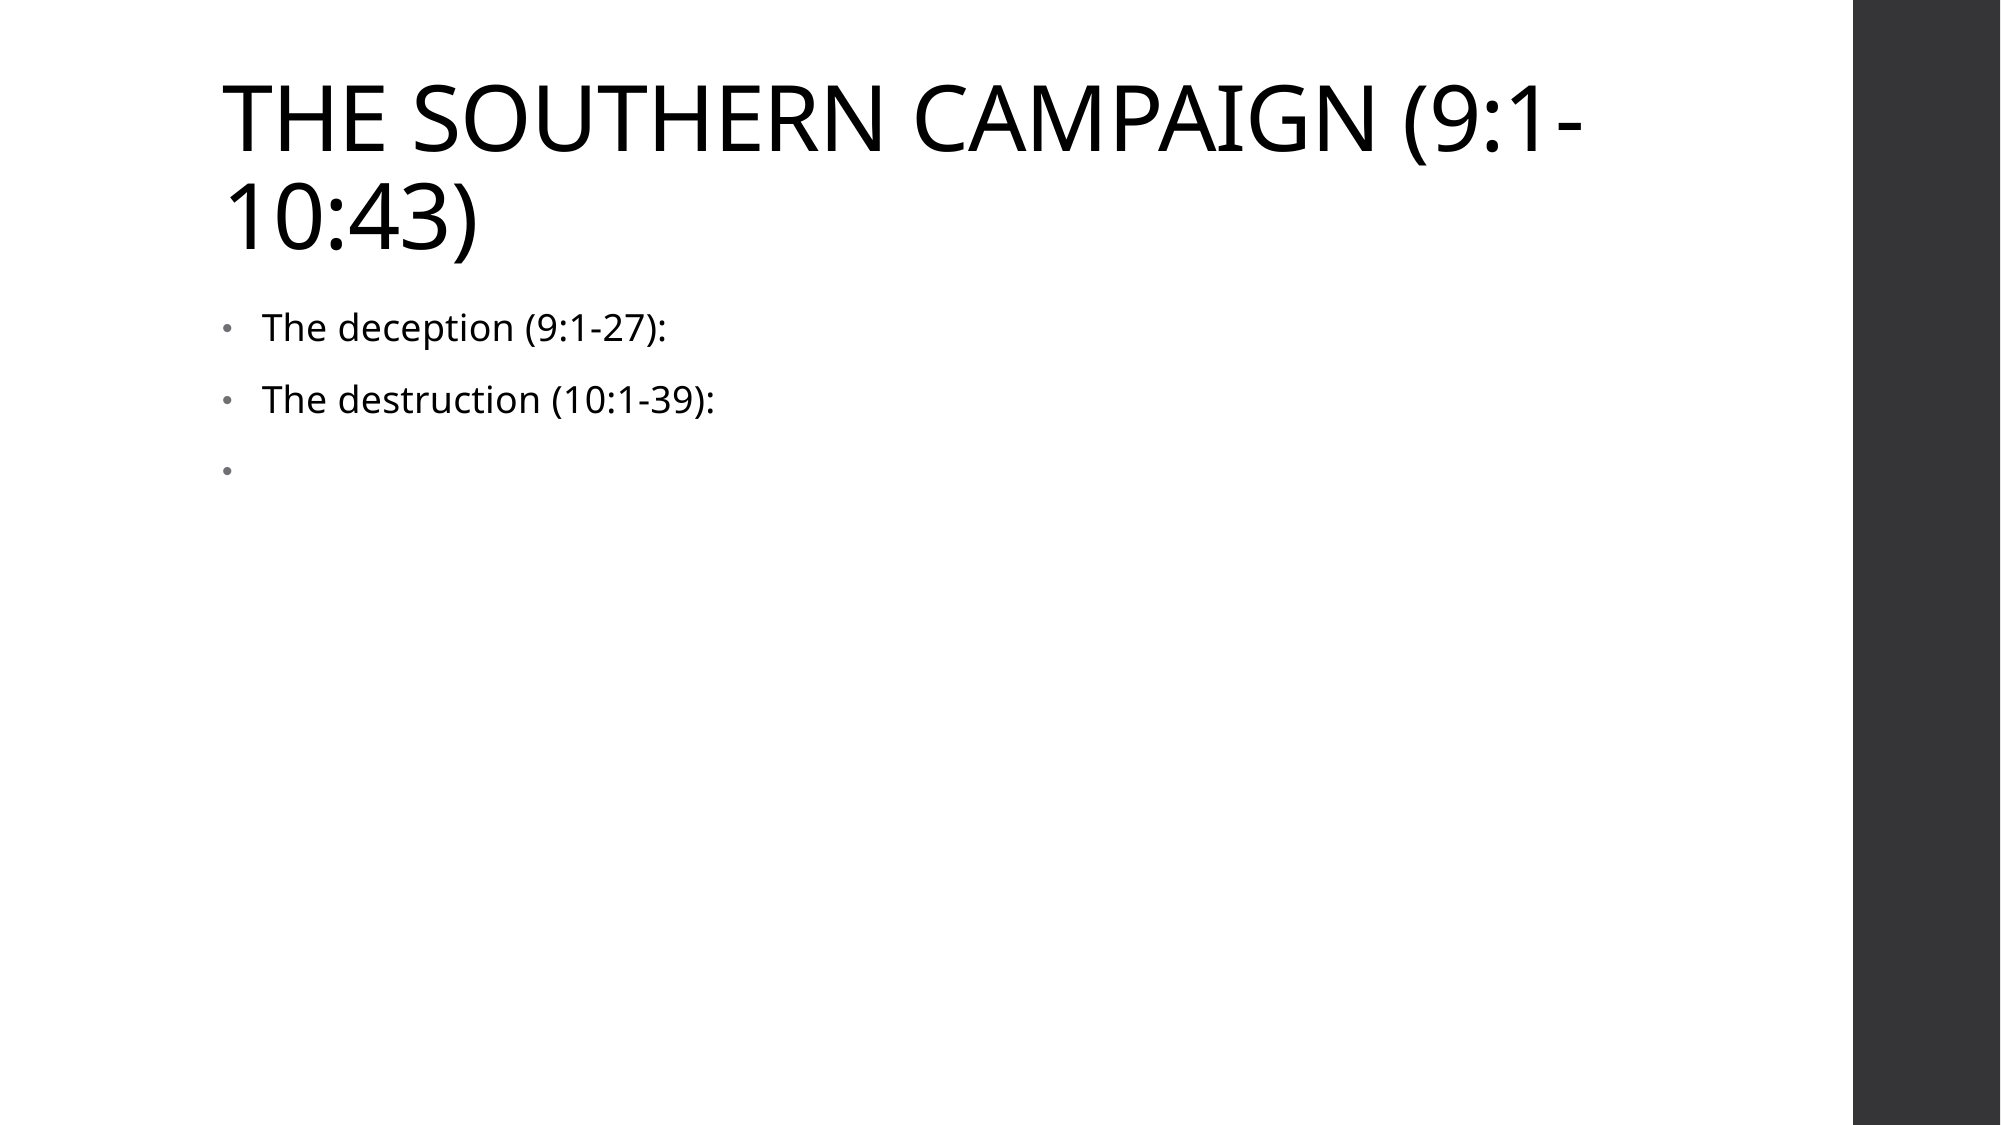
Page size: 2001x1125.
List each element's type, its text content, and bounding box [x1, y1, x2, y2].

list The deception (9:1-27): The destruction (10:1-39): [206, 299, 1617, 1014]
title THE SOUTHERN CAMPAIGN (9:1-10:43) [206, 60, 1797, 278]
